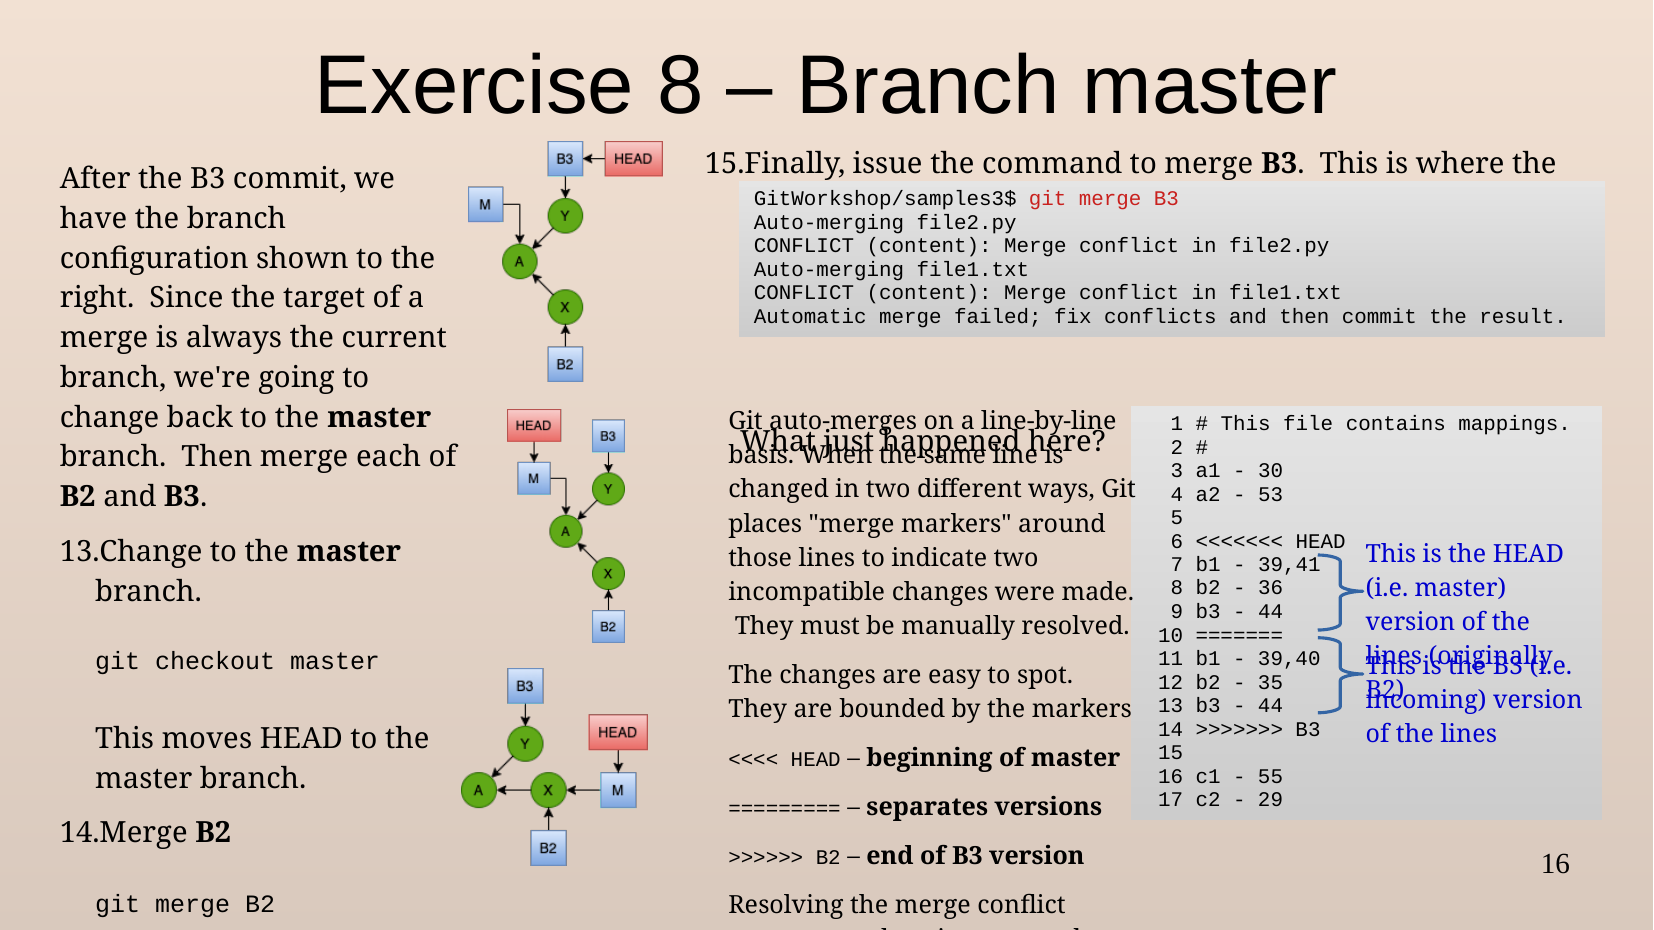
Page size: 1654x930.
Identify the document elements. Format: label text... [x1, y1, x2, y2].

text_box GitWorkshop/samples3$ git merge B3 Auto-merging file2.py CONFLICT (content): Merge conflict in file2.py Auto-merging file1.txt CONFLICT (content): Merge conflict in file1.txt Automatic merge failed; fix conflicts and then commit the result. [739, 181, 1606, 337]
picture [461, 668, 648, 866]
text_box 1 # This file contains mappings. 2 # 3 a1 - 30 4 a2 - 53 5 6 <<<<<<< HEAD 7 b1 - 39,41 8 b2 - 36 9 b3 - 44 10 ======= 11 b1 - 39,40 12 b2 - 35 13 b3 - 44 14 >>>>>>> B3 15 16 c1 - 55 17 c2 - 29 [1155, 405, 1602, 821]
text_box This is the HEAD (i.e. master) version of the lines (originally B2) [1350, 528, 1606, 628]
text_box This is the B3 (i.e. incoming) version of the lines [1350, 640, 1606, 740]
text_box After the B3 commit, we have the branch configuration shown to the right. Since the target of a merge is always the current branch, we're going to change back to the master branch. Then merge each of B2 and B3. Change to the master branch. git checkout master This moves HEAD to the master branch. Merge B2 git merge B2 This should be a fast-forward merge which simply advances the master branch to B2. [45, 150, 481, 846]
text_box Git auto-merges on a line-by-line basis. When the same line is changed in two different ways, Git places "merge markers" around those lines to indicate two incompatible changes were made. They must be manually resolved. The changes are easy to spot. They are bounded by the markers <<<< HEAD – beginning of master ========= – separates versions >>>>>> B2 – end of B3 version Resolving the merge conflict amounts to choosing one or the other of these versions to keep. [713, 395, 1155, 878]
picture [507, 409, 625, 643]
text_box Finally, issue the command to merge B3. This is where the fireworks start. What just happened here? [690, 134, 1621, 391]
title Exercise 8 – Branch master [82, 19, 1571, 151]
picture [468, 141, 663, 382]
